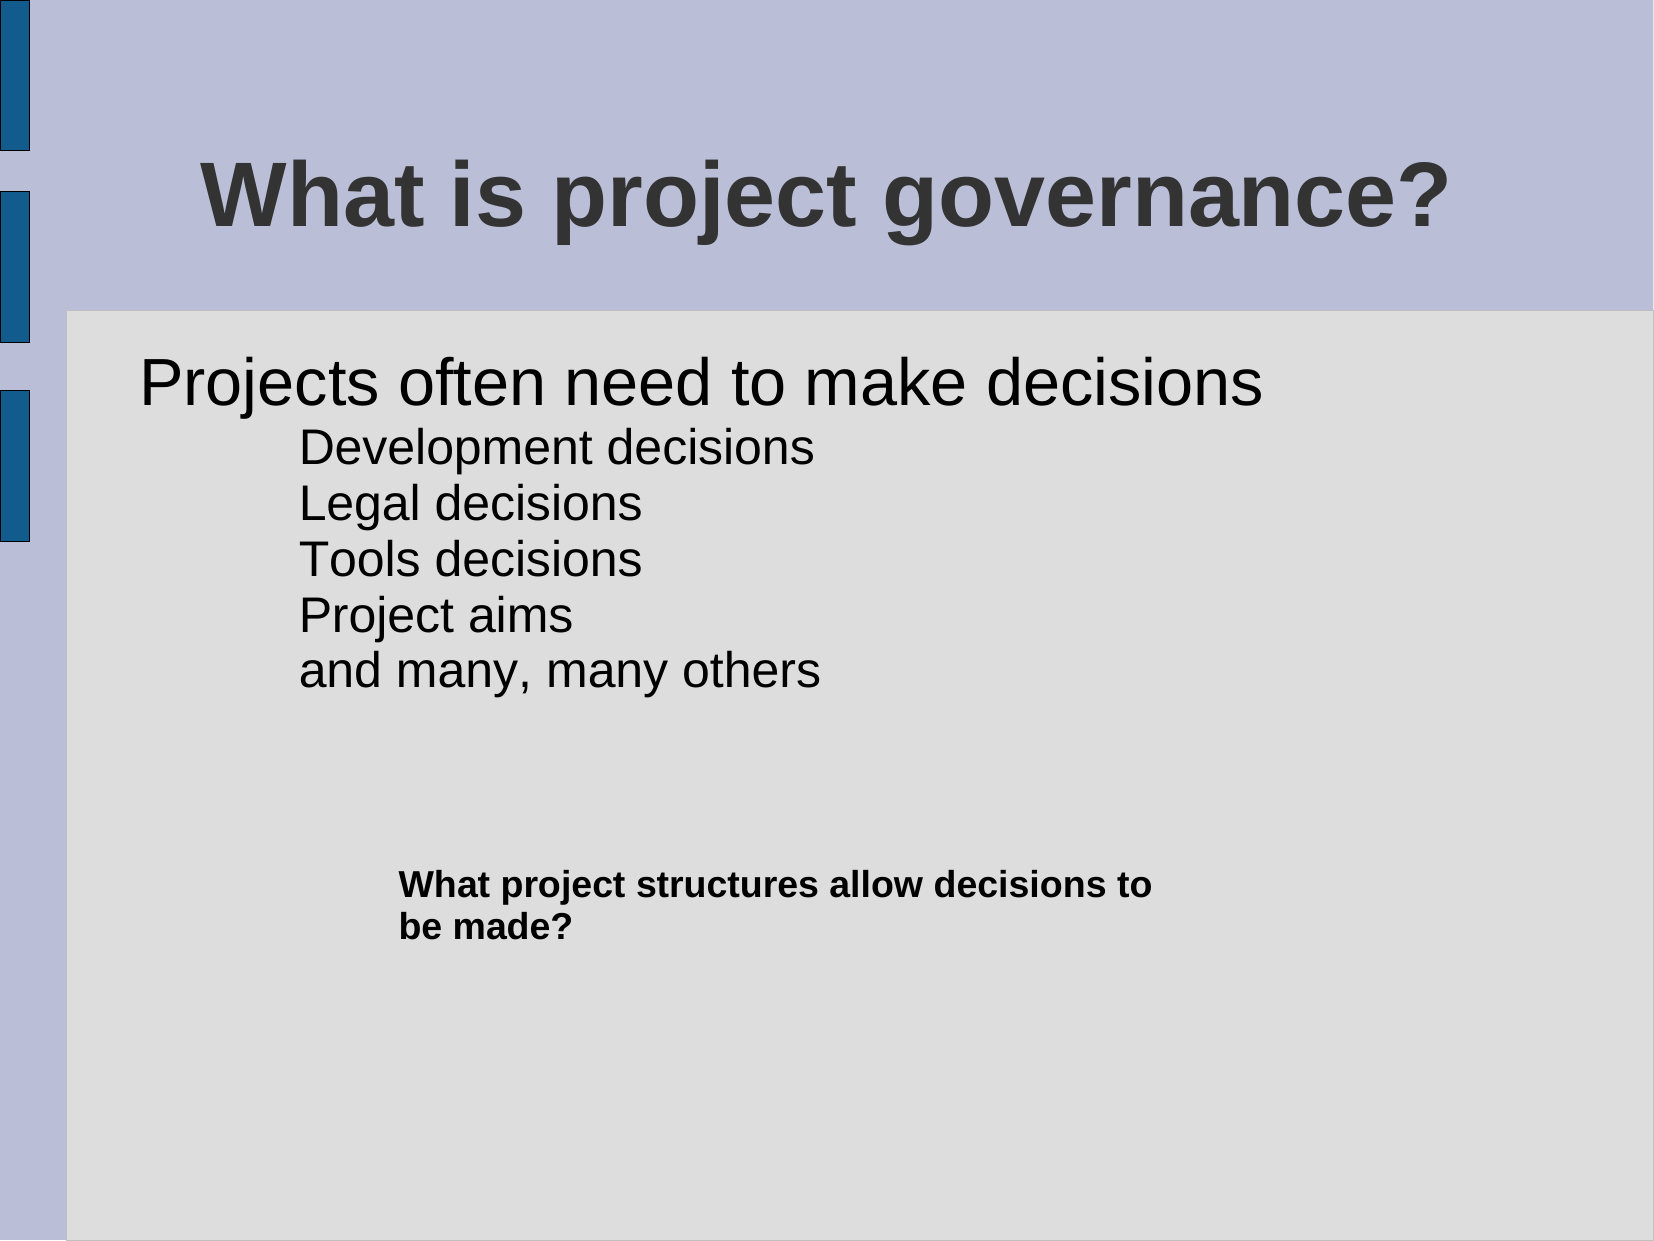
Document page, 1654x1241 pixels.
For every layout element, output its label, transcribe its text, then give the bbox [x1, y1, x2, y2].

title What is project governance? [121, 91, 1534, 299]
list Projects often need to make decisions Development decisions Legal decisions Tools decisions Project aims and many, many others [121, 344, 1534, 1112]
text_box What project structures allow decisions to be made? [383, 856, 1211, 956]
